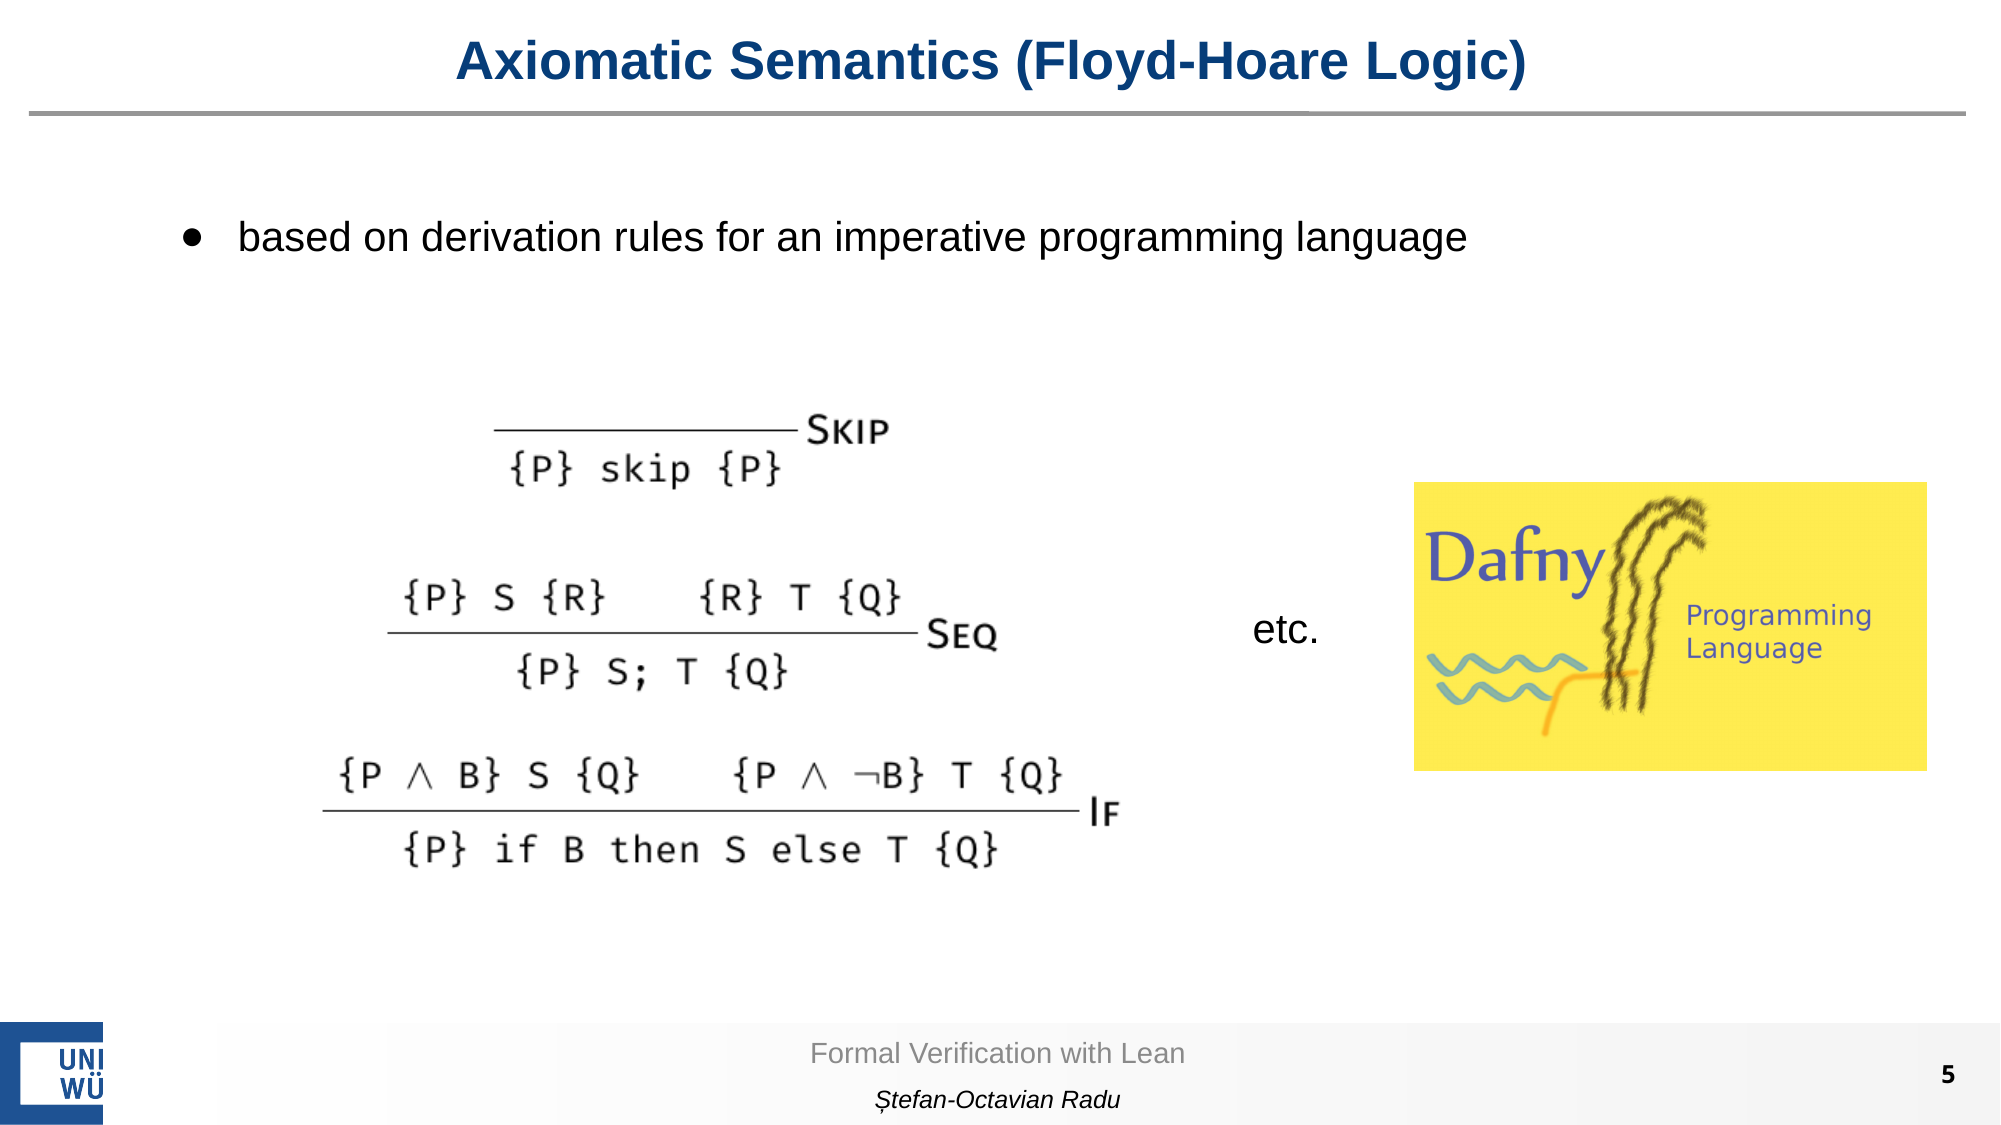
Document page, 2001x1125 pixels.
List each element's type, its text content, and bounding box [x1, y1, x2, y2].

picture [1414, 482, 1927, 771]
picture [0, 1022, 103, 1125]
picture [215, 733, 1147, 891]
picture [333, 549, 1045, 705]
picture [452, 389, 911, 507]
title Axiomatic Semantics (Floyd-Hoare Logic) [118, 4, 1867, 111]
text_box based on derivation rules for an imperative programming language [147, 195, 1494, 276]
text_box etc. [1237, 586, 1414, 667]
